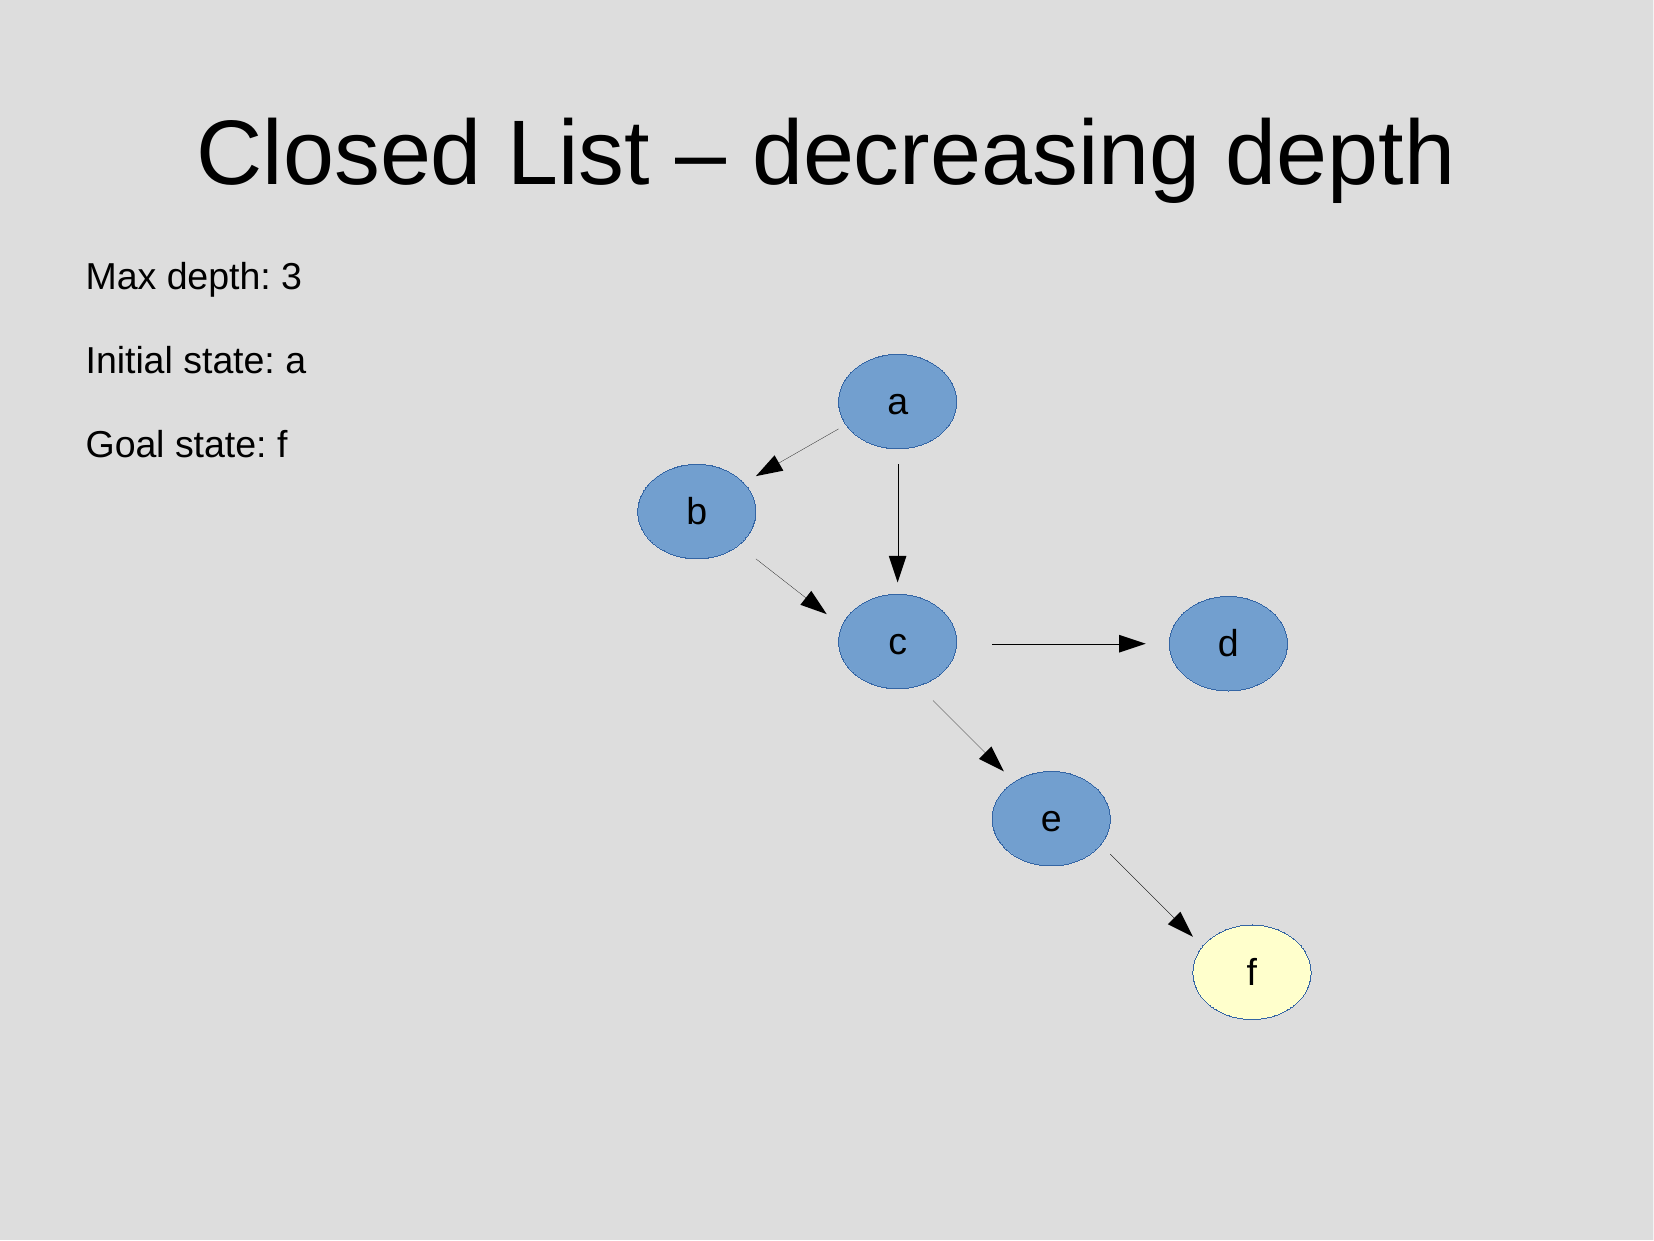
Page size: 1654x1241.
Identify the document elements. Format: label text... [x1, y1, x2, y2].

title Closed List – decreasing depth [82, 49, 1571, 257]
text_box e [992, 771, 1111, 866]
text_box Max depth: 3 Initial state: a Goal state: f [70, 248, 426, 471]
text_box c [838, 594, 957, 689]
text_box d [1169, 596, 1288, 692]
text_box a [838, 354, 957, 449]
text_box b [637, 464, 756, 559]
text_box f [1192, 924, 1312, 1020]
